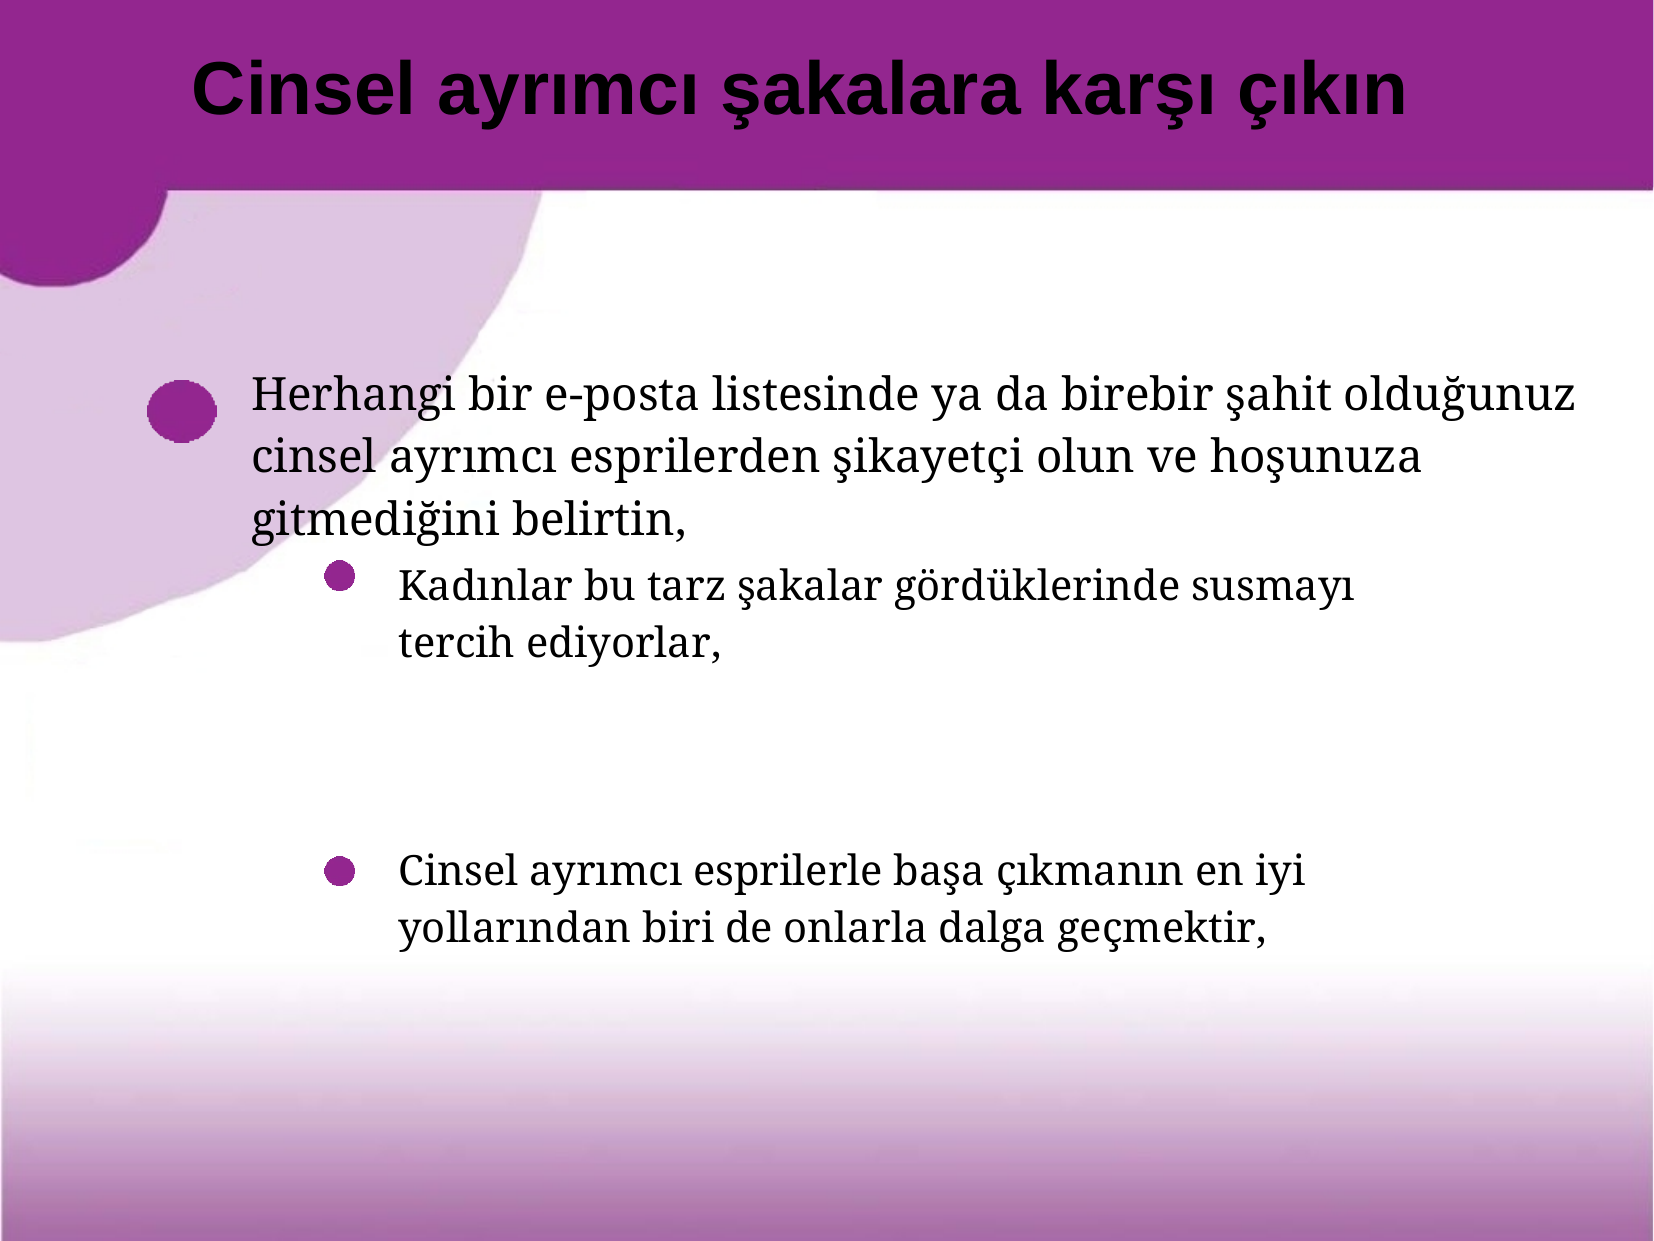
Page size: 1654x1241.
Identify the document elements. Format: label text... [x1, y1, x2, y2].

text_box Cinsel ayrımcı şakalara karşı çıkın [177, 39, 1506, 152]
picture [0, 0, 1654, 1241]
text_box Kadınlar bu tarz şakalar gördüklerinde susmayı tercih ediyorlar, Cinsel ayrımcı esprilerle başa çıkmanın en iyi yollarından biri de onlarla dalga geçmektir, [383, 547, 1477, 1048]
text_box Herhangi bir e-posta listesinde ya da birebir şahit olduğunuz cinsel ayrımcı esprilerden şikayetçi olun ve hoşunuza gitmediğini belirtin, [236, 353, 1625, 582]
